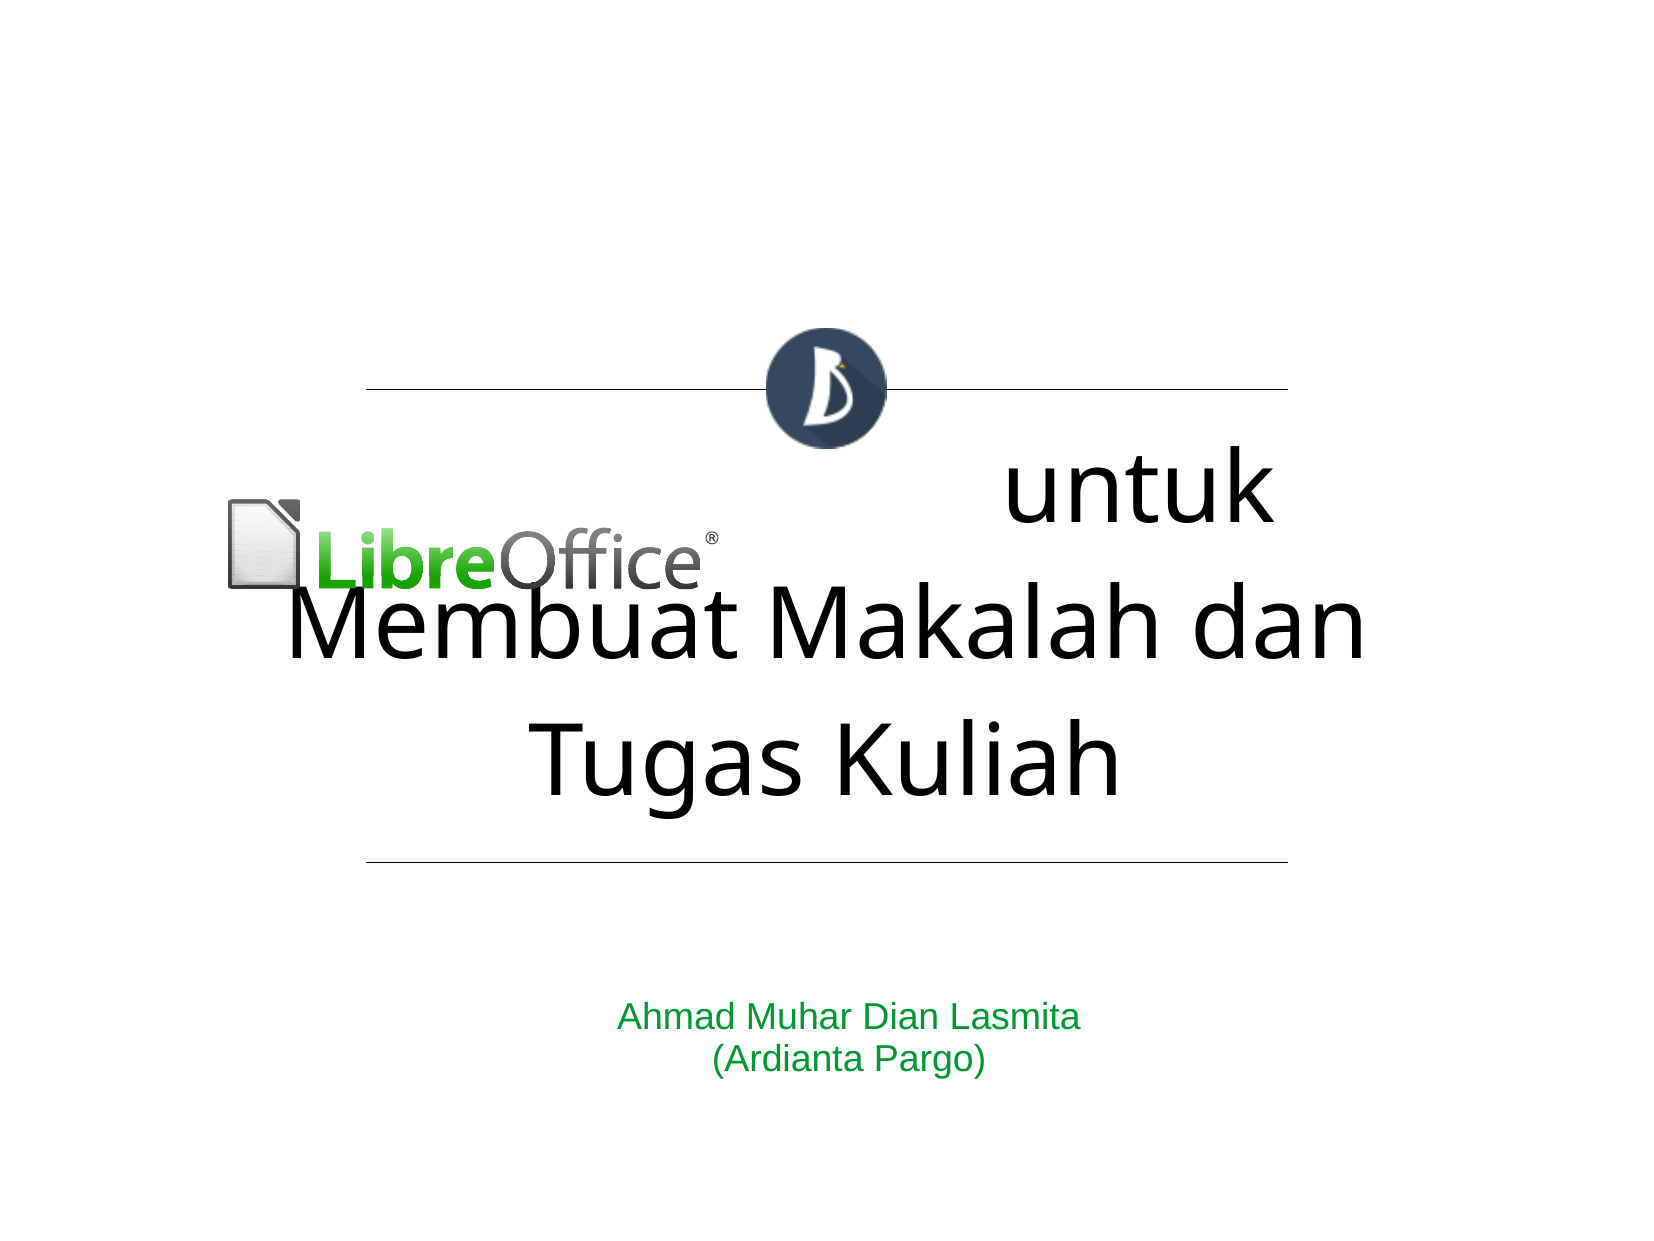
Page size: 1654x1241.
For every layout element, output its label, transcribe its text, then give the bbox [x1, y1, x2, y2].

text_box Ahmad Muhar Dian Lasmita (Ardianta Pargo) [602, 987, 1096, 1087]
picture [766, 328, 887, 449]
picture [212, 484, 729, 599]
subtitle untuk Membuat Makalah dan Tugas Kuliah [159, 139, 1495, 1101]
